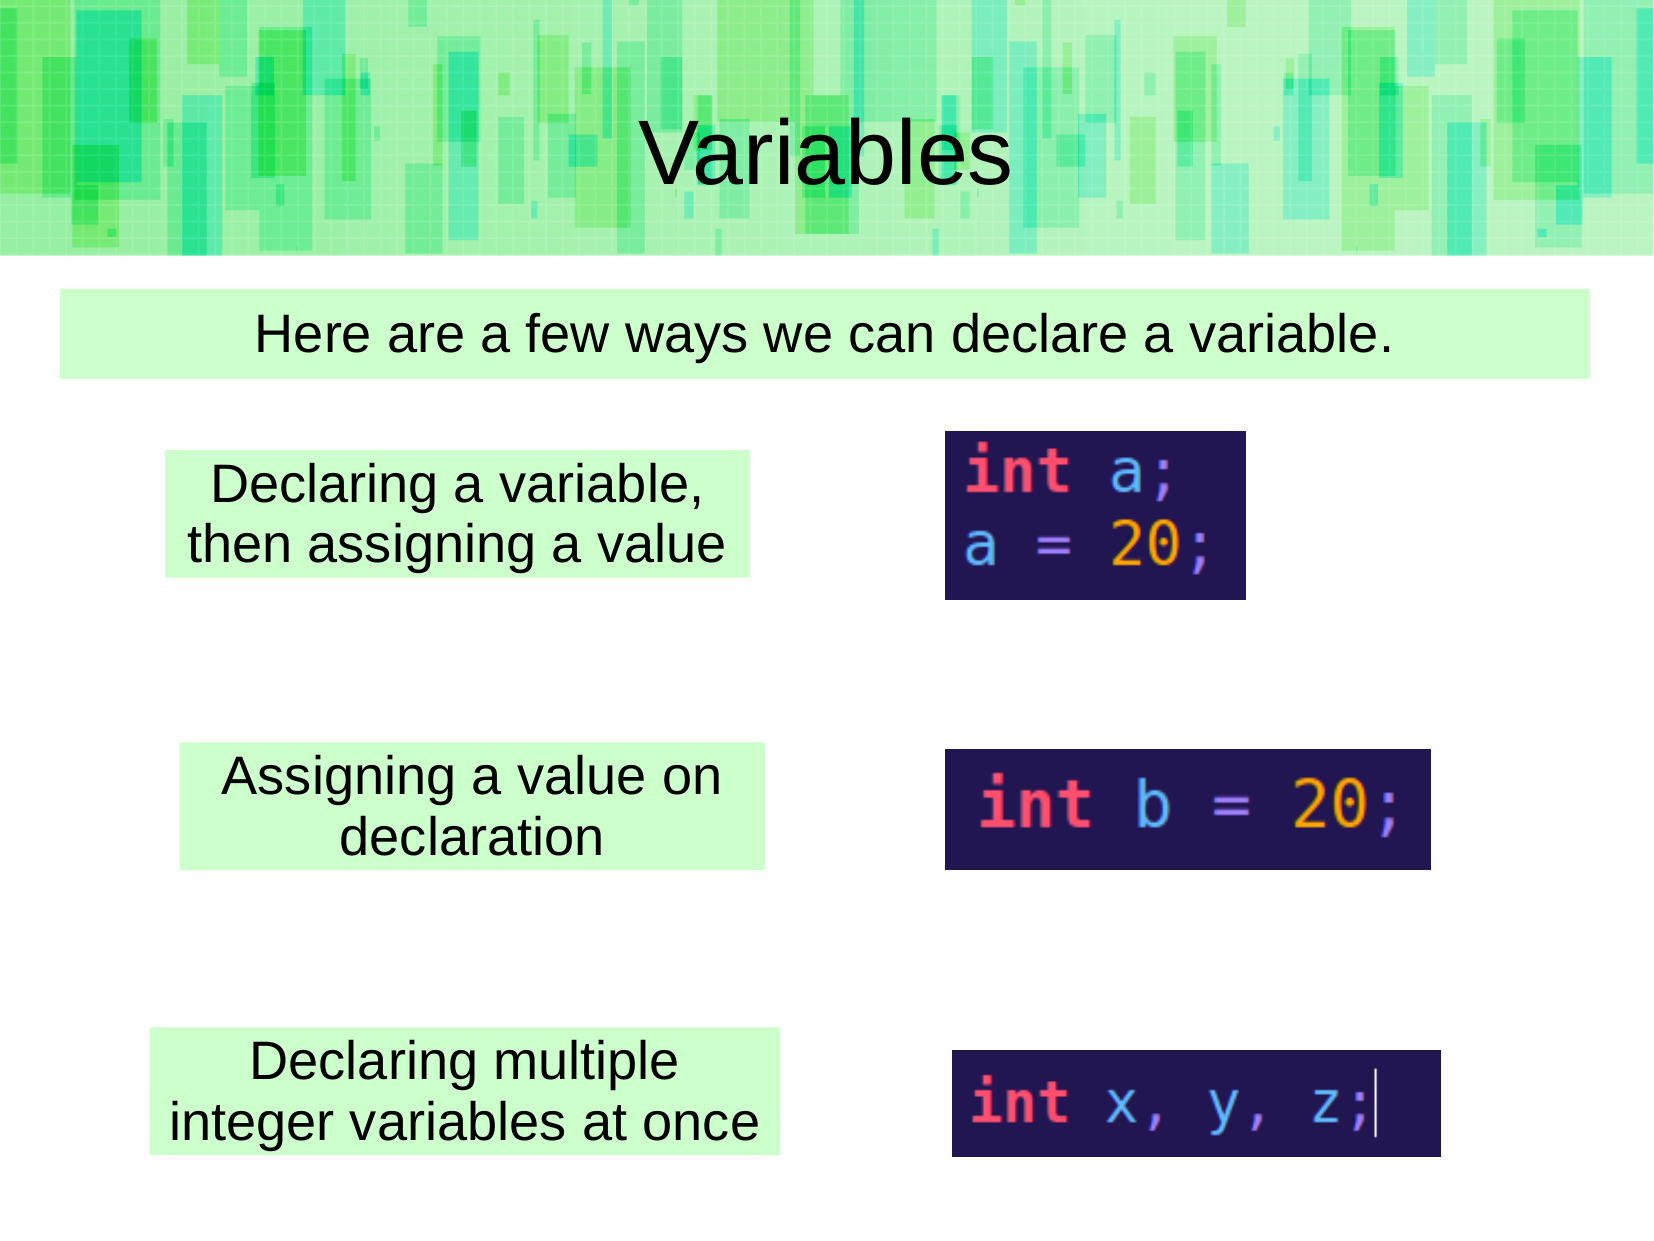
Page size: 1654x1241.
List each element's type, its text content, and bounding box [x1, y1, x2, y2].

picture [0, 0, 1654, 1241]
text_box Here are a few ways we can declare a variable. [60, 288, 1591, 379]
text_box Declaring multiple integer variables at once [150, 1027, 781, 1156]
text_box Declaring a variable, then assigning a value [165, 450, 751, 578]
text_box Assigning a value on declaration [180, 742, 766, 871]
title Variables [82, 49, 1571, 257]
